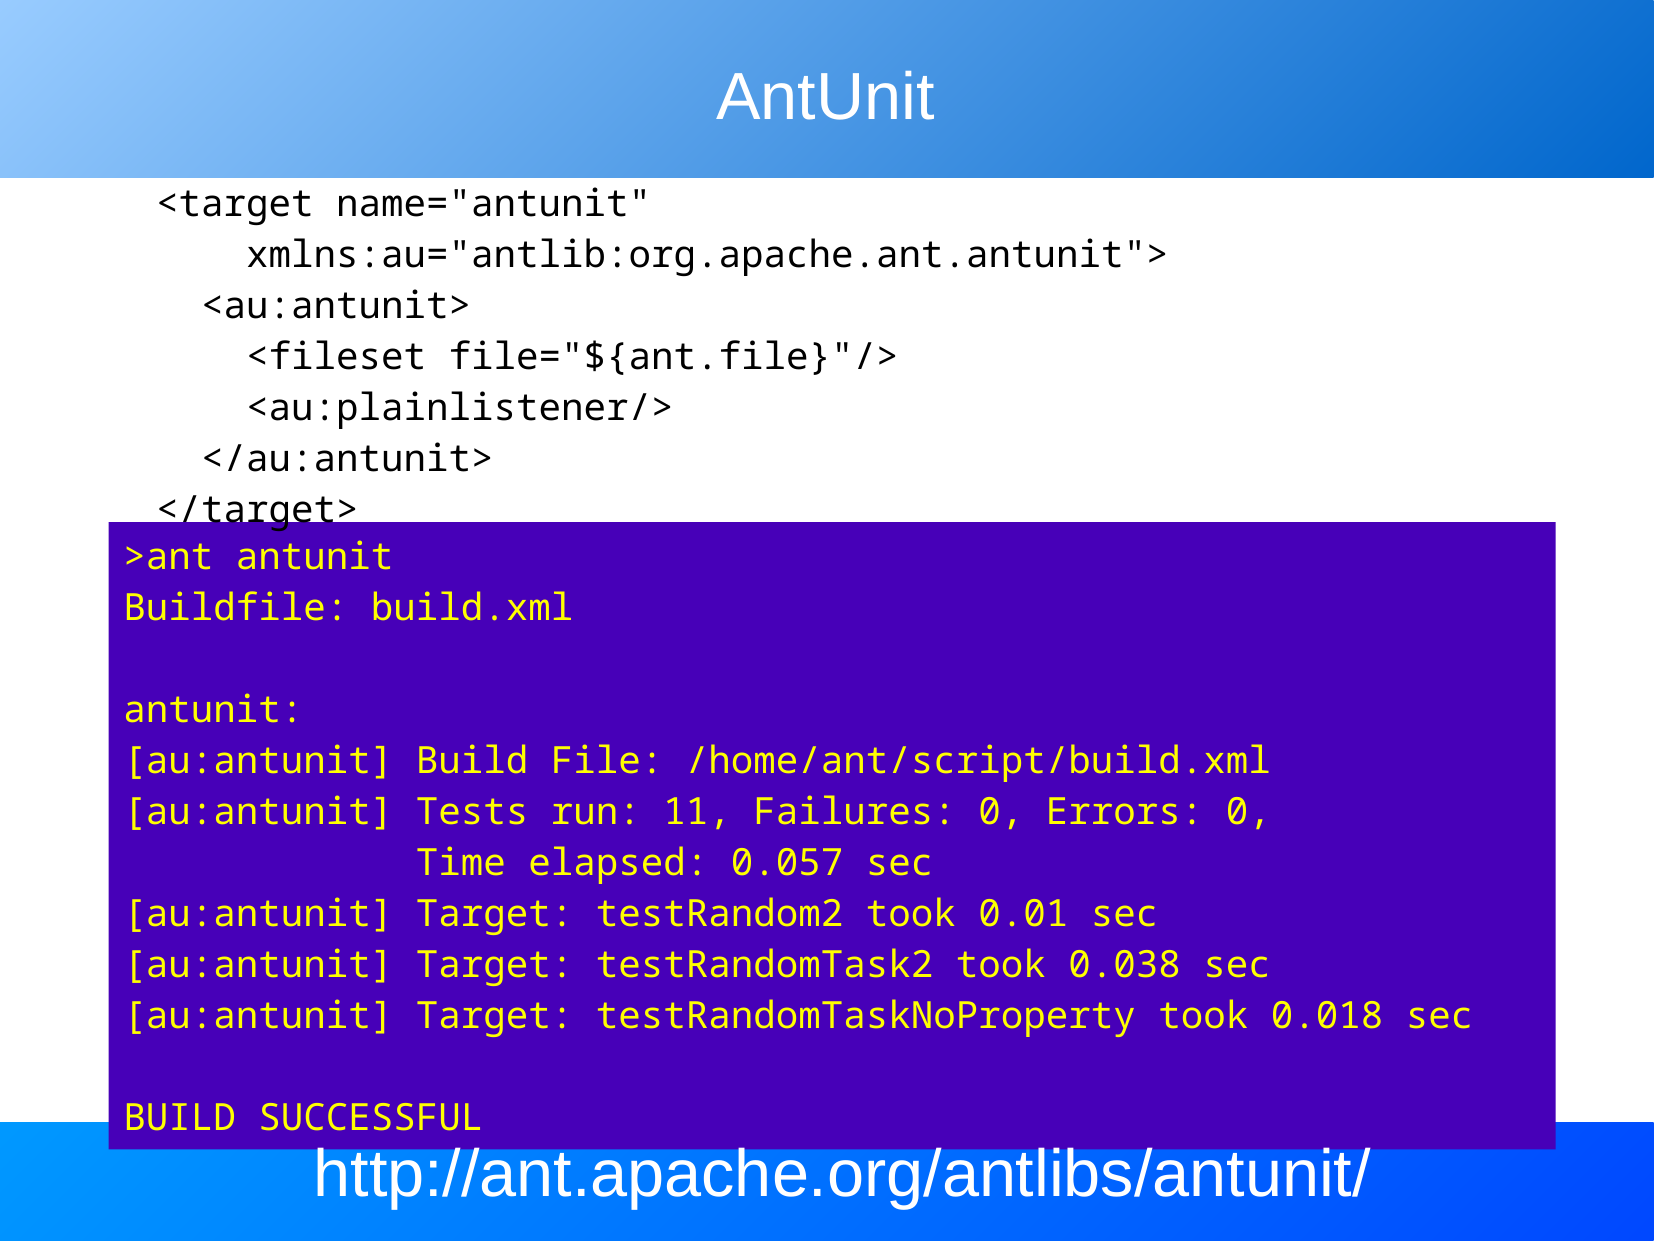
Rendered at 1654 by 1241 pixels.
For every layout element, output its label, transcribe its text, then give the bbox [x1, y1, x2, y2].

text_box <target name="antunit" xmlns:au="antlib:org.apache.ant.antunit"> <au:antunit> <fileset file="${ant.file}"/> <au:plainlistener/> </au:antunit> </target> [141, 192, 1589, 518]
title AntUnit [162, 59, 1489, 148]
text_box >ant antunit Buildfile: build.xml antunit: [au:antunit] Build File: /home/ant/script/build.xml [au:antunit] Tests run: 11, Failures: 0, Errors: 0, Time elapsed: 0.057 sec [au:antunit] Target: testRandom2 took 0.01 sec [au:antunit] Target: testRandomTask2 took 0.038 sec [au:antunit] Target: testRandomTaskNoProperty took 0.018 sec BUILD SUCCESSFUL [108, 585, 1556, 1087]
title http://ant.apache.org/antlibs/antunit/ [179, 1136, 1506, 1225]
